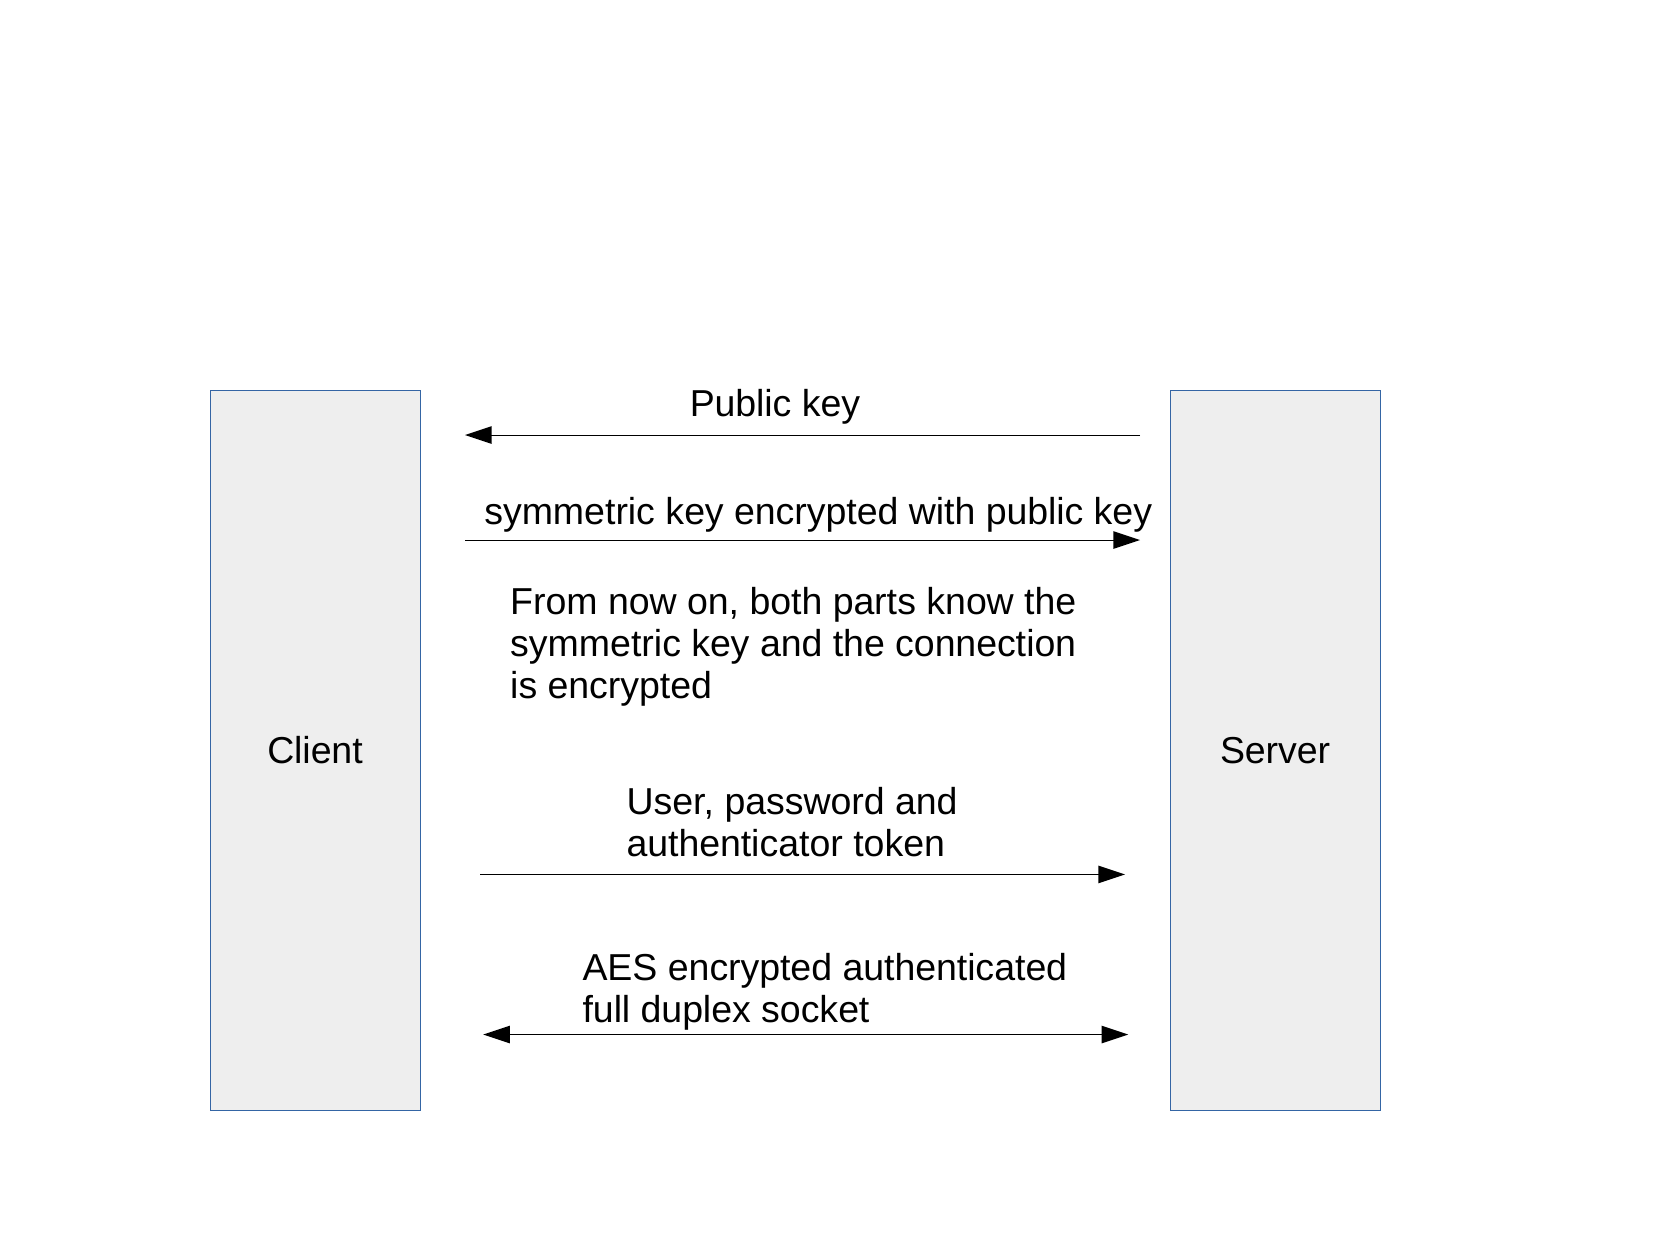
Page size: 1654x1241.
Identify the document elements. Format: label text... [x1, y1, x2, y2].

text_box Client [210, 390, 421, 1111]
text_box Server [1170, 390, 1381, 1111]
text_box User, password and authenticator token [611, 773, 1047, 939]
text_box Public key [675, 375, 886, 451]
text_box AES encrypted authenticated full duplex socket [567, 939, 1093, 1080]
text_box symmetric key encrypted with public key [469, 483, 1168, 541]
text_box From now on, both parts know the symmetric key and the connection is encrypted [495, 573, 1100, 756]
